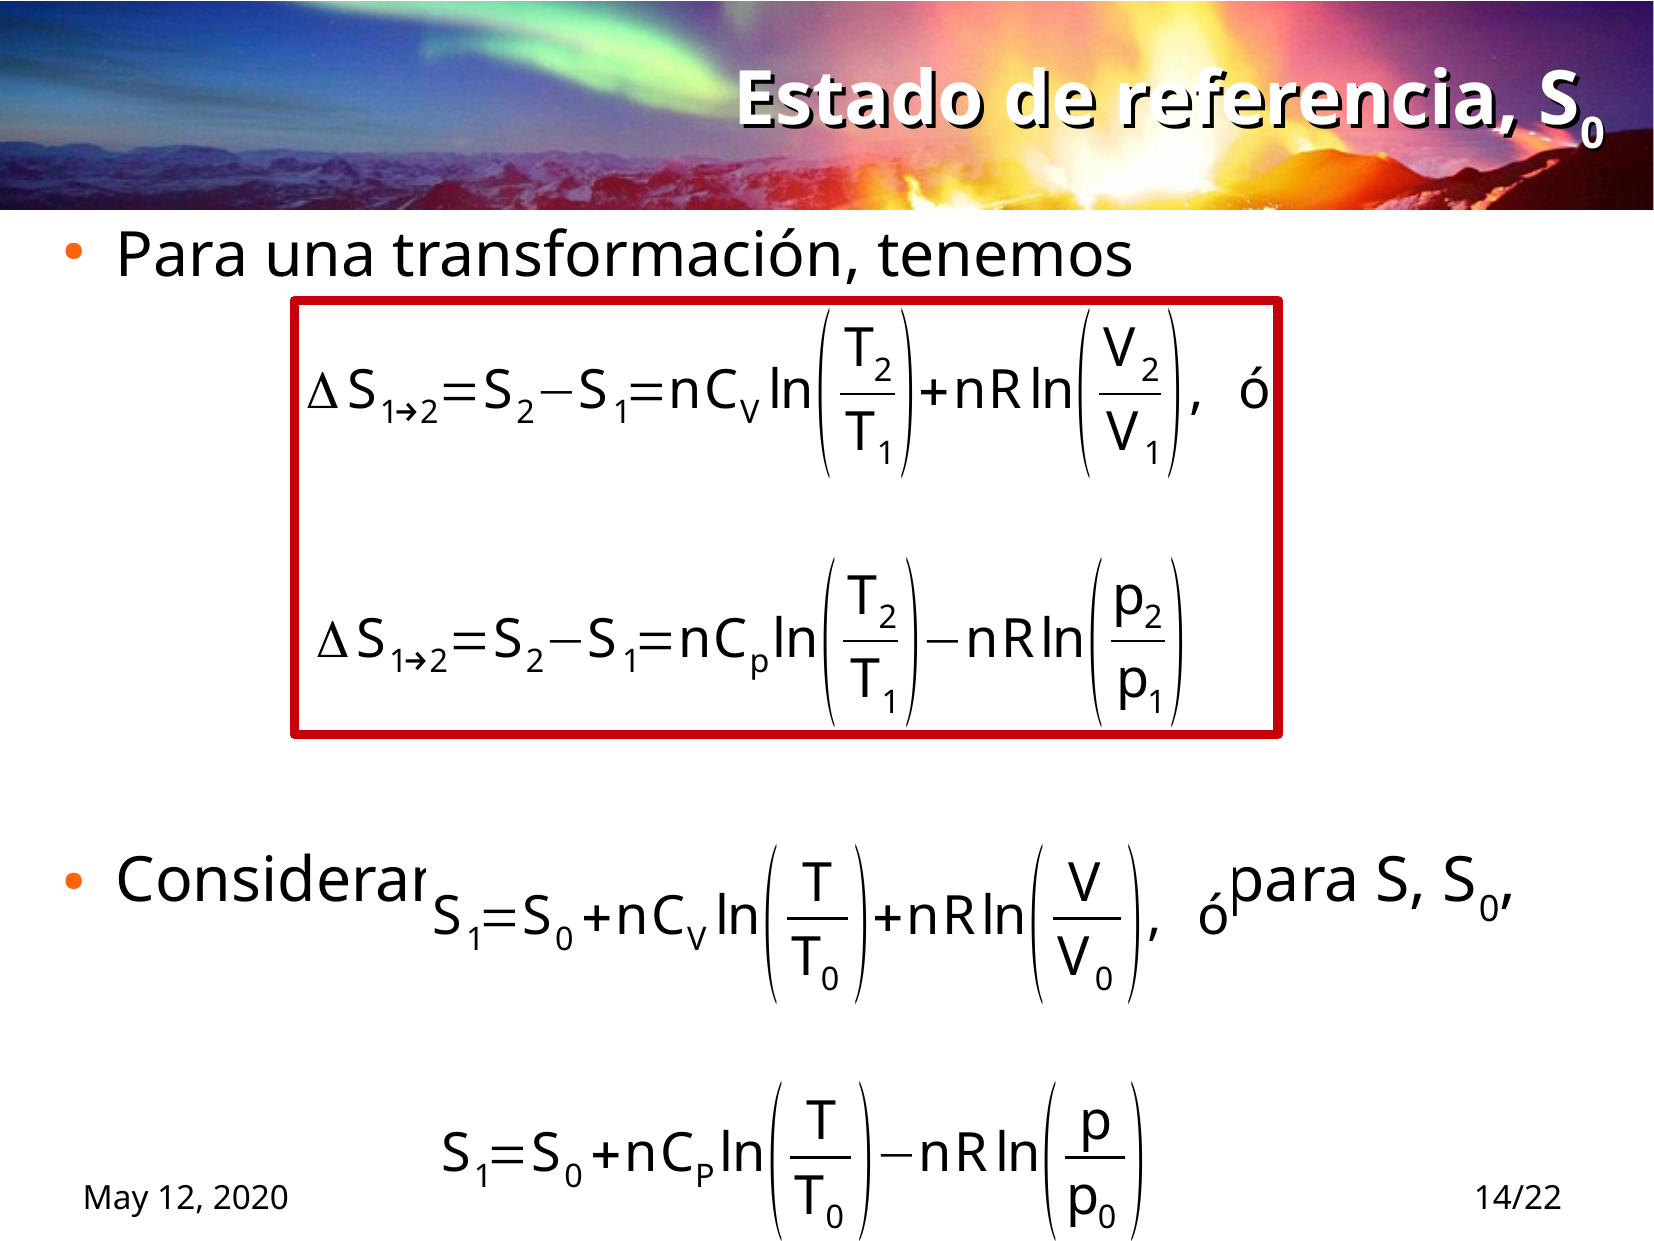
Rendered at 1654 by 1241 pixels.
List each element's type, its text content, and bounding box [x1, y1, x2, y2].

chart [425, 840, 1234, 1241]
chart [299, 305, 1274, 730]
title Estado de referencia, S0 [45, 15, 1606, 191]
picture [0, 1, 1654, 210]
list Para una transformación, tenemos Considerando el estado de referencia para S, S0, [45, 210, 1606, 1156]
